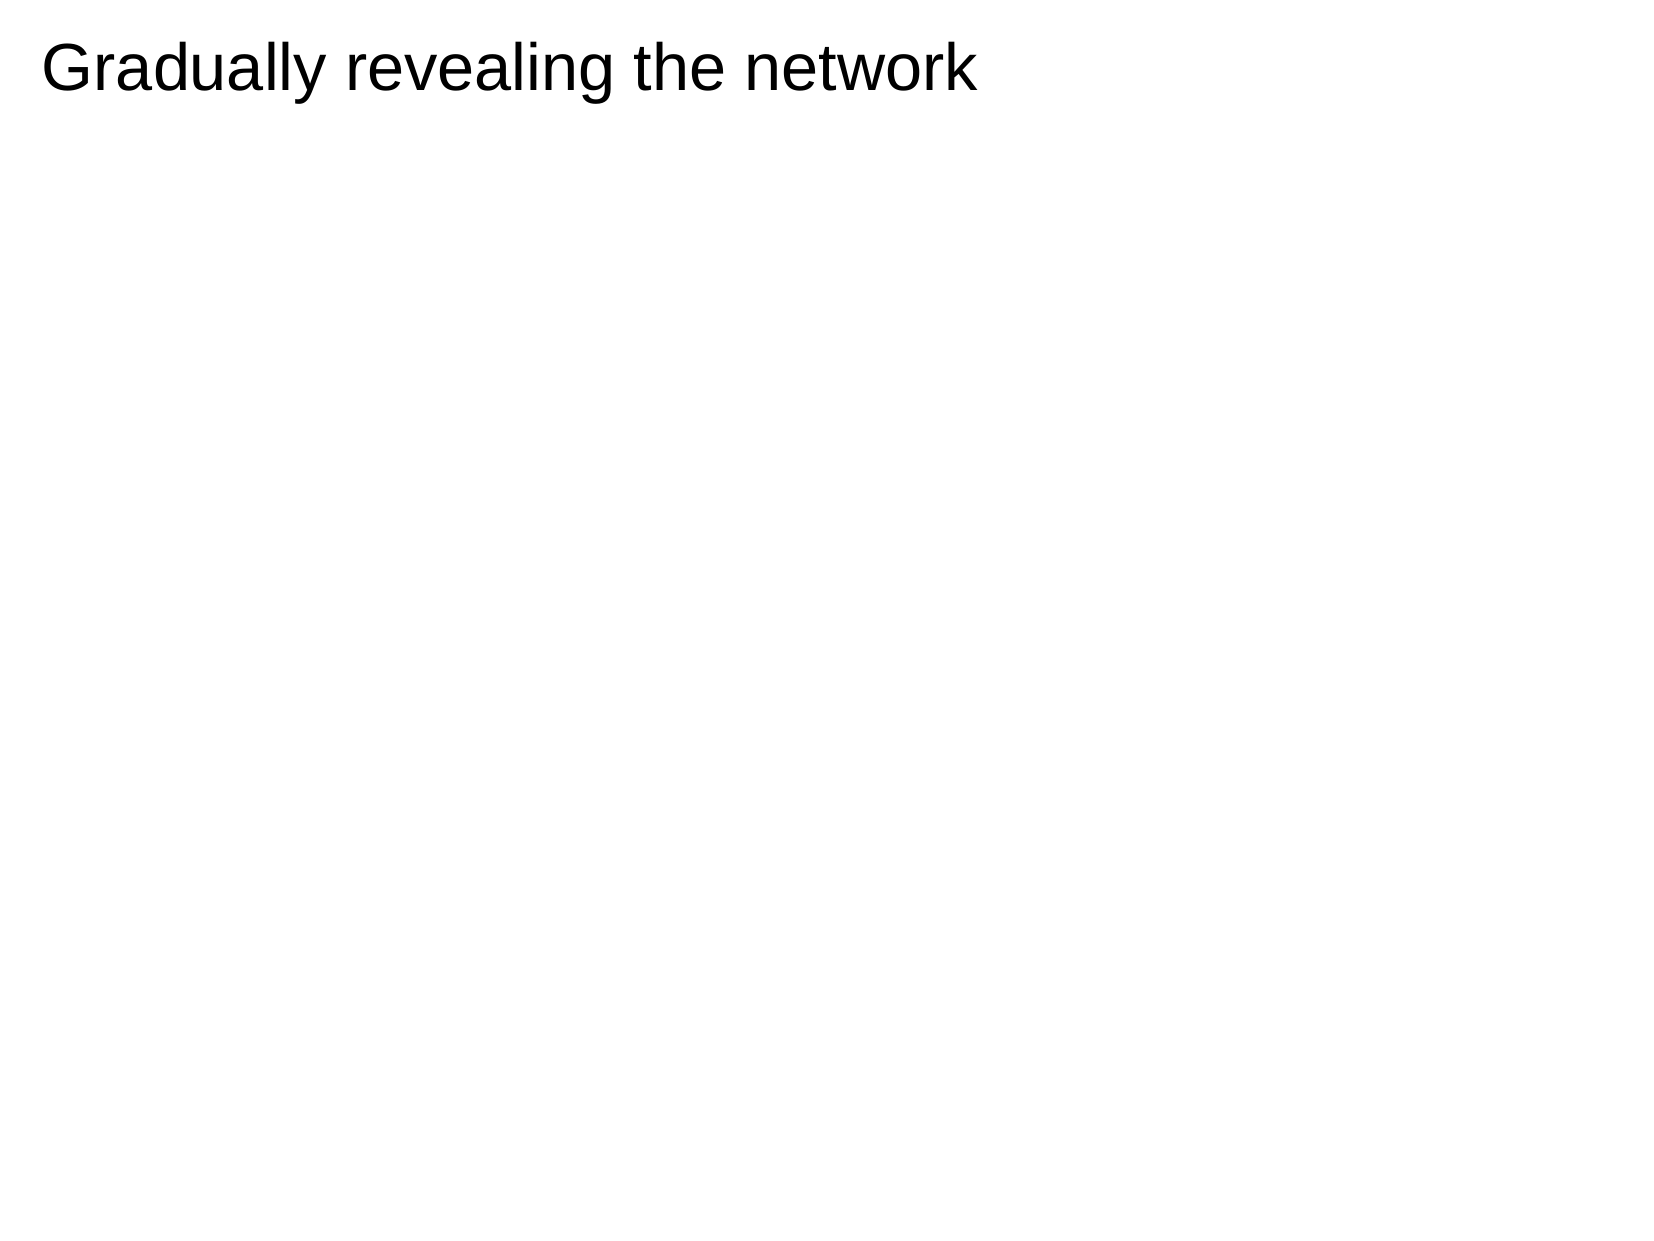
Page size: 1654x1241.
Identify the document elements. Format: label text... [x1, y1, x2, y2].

title Gradually revealing the network [41, 30, 1530, 105]
